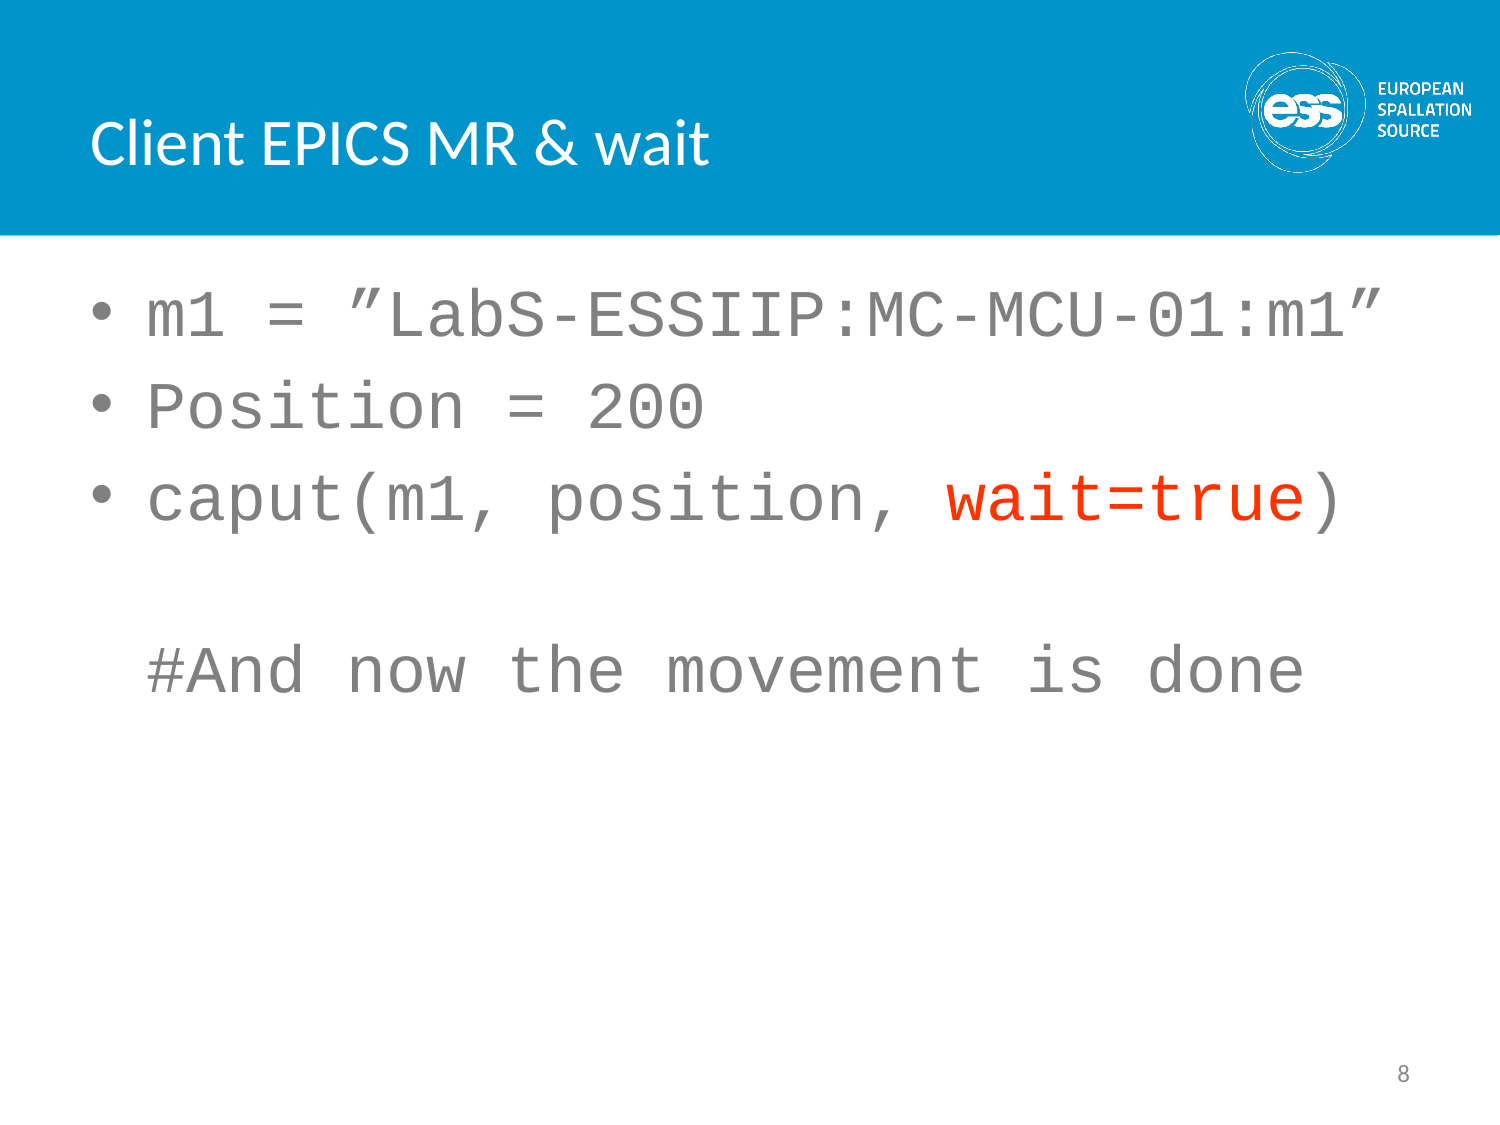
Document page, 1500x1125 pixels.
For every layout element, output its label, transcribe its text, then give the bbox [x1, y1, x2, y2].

title Client EPICS MR & wait [75, 45, 1247, 233]
picture [1379, 83, 1385, 94]
picture [1432, 125, 1438, 136]
picture [1400, 83, 1407, 94]
slide_number <number> [1074, 1042, 1425, 1103]
list m1 = ”LabS-ESSIIP:MC-MCU-01:m1” Position = 200 caput(m1, position, wait=true) #And now the movement is done [75, 262, 1425, 1005]
picture [1422, 125, 1428, 134]
picture [1409, 104, 1415, 115]
picture [1423, 83, 1430, 94]
picture [1418, 104, 1423, 115]
picture [1436, 104, 1444, 115]
picture [1443, 86, 1450, 93]
picture [1398, 109, 1406, 115]
picture [1389, 104, 1393, 115]
picture [1264, 94, 1342, 127]
picture [1454, 83, 1458, 94]
